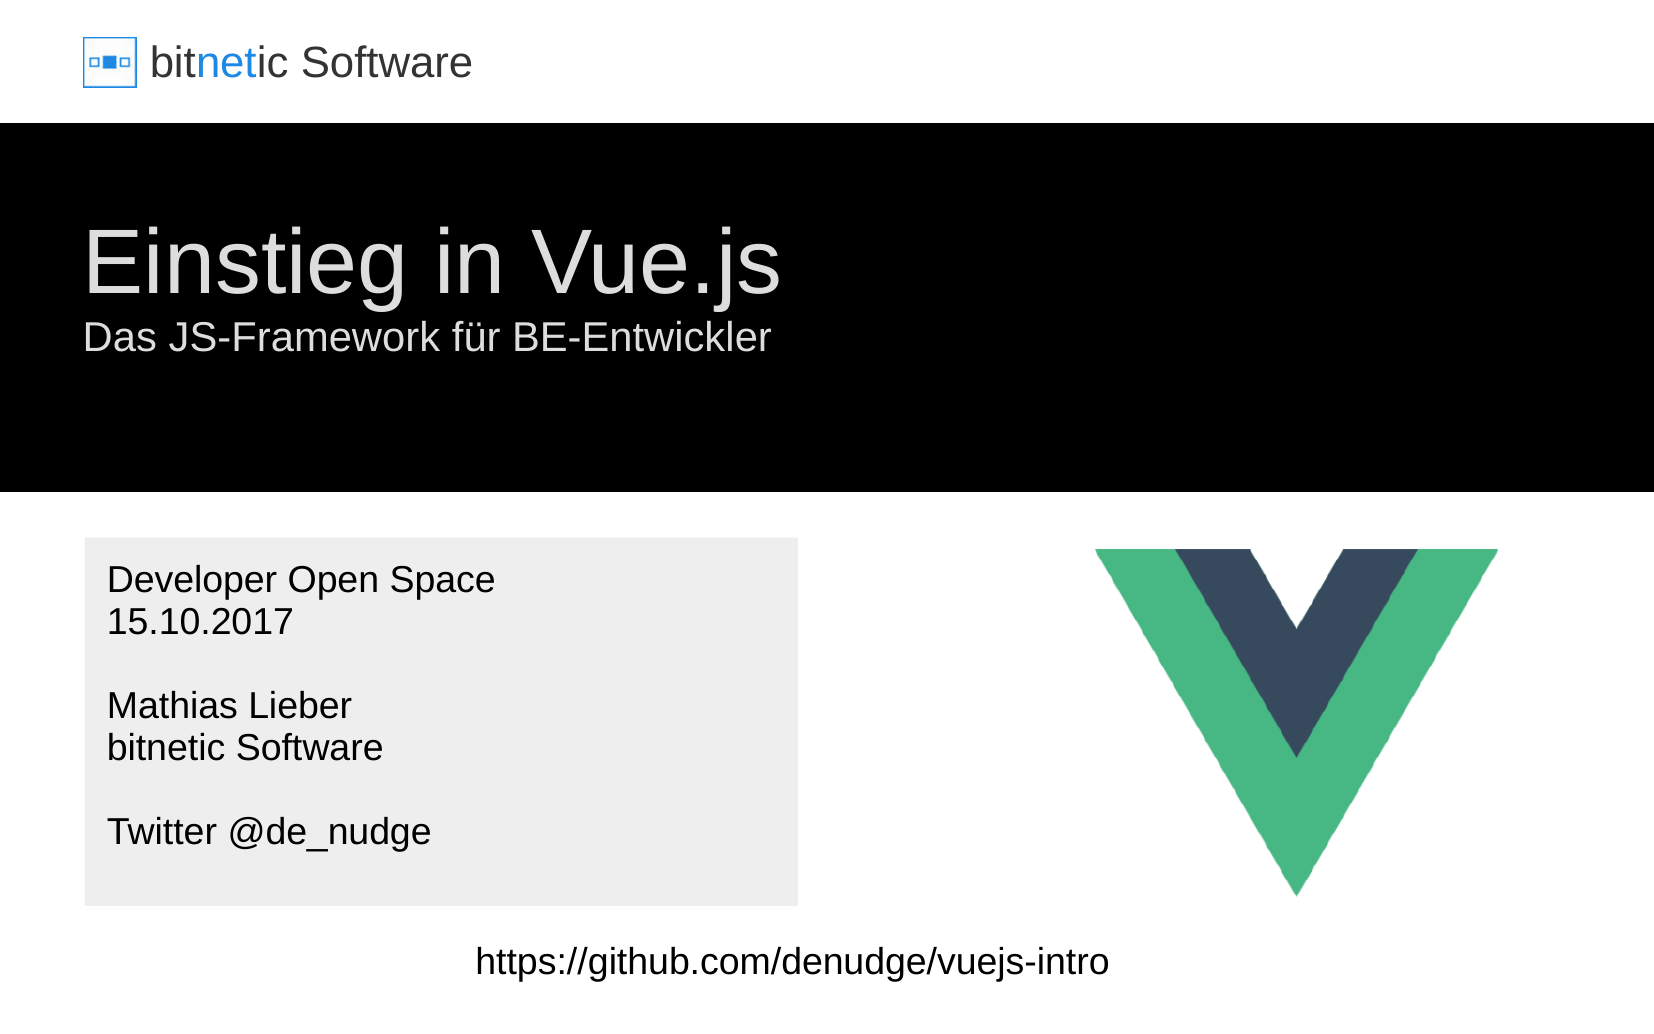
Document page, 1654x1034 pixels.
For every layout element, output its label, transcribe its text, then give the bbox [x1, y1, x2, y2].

text_box Developer Open Space 15.10.2017 Mathias Lieber bitnetic Software Twitter @de_nudge [92, 551, 759, 860]
picture [1066, 529, 1528, 910]
text_box https://github.com/denudge/vuejs-intro [460, 933, 1127, 990]
title Einstieg in Vue.js Das JS-Framework für BE-Entwickler [82, 161, 1571, 410]
picture [83, 37, 137, 88]
